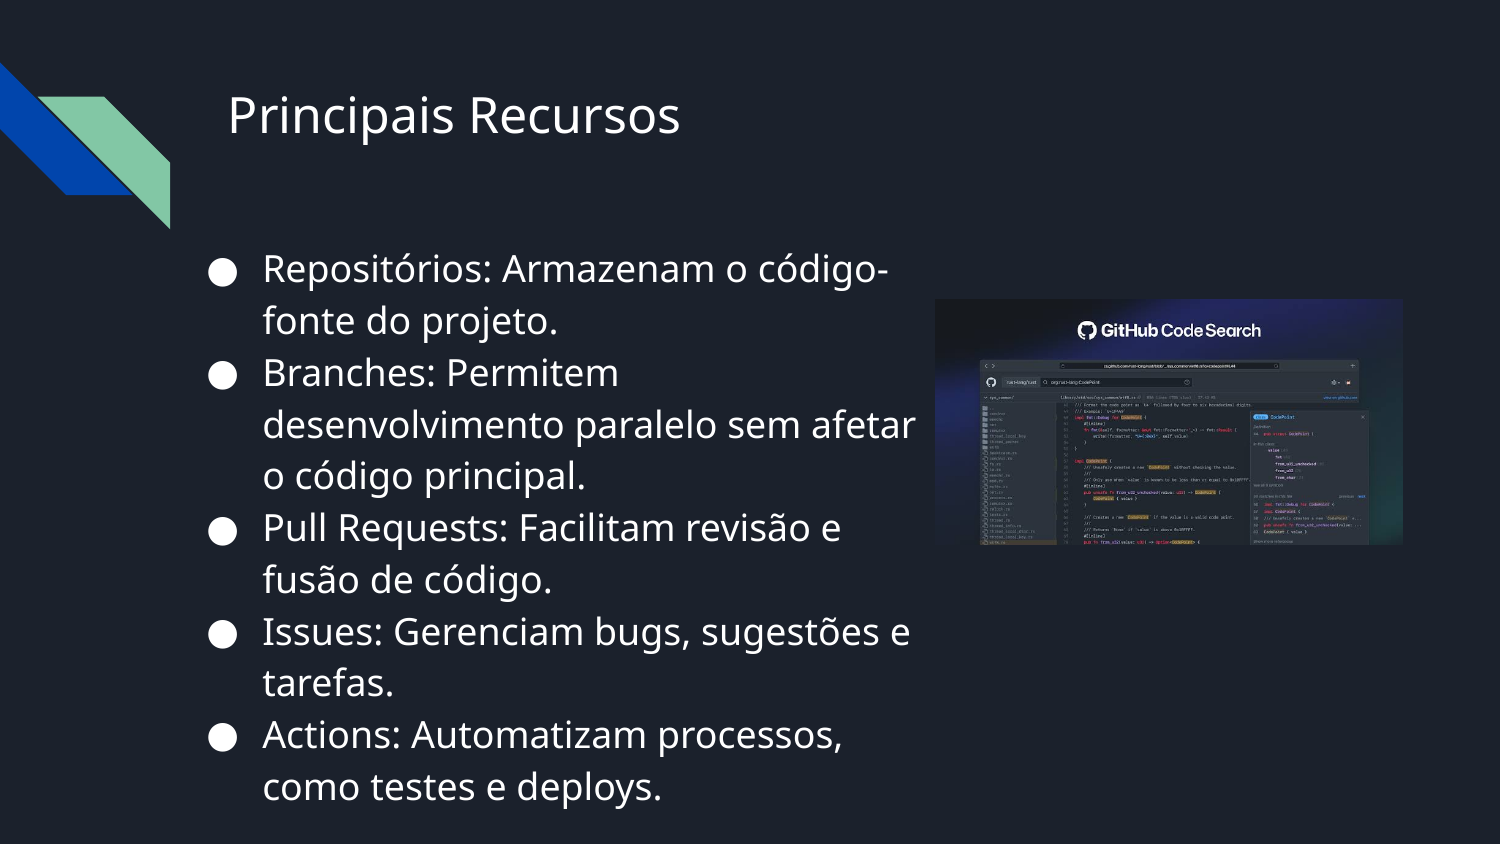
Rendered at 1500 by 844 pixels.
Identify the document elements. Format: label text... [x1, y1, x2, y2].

list Repositórios: Armazenam o código-fonte do projeto. Branches: Permitem desenvolvimento paralelo sem afetar o código principal. Pull Requests: Facilitam revisão e fusão de código. Issues: Gerenciam bugs, sugestões e tarefas. Actions: Automatizam processos, como testes e deploys. [172, 223, 936, 620]
title Principais Recursos [212, 64, 836, 223]
picture [935, 299, 1403, 545]
